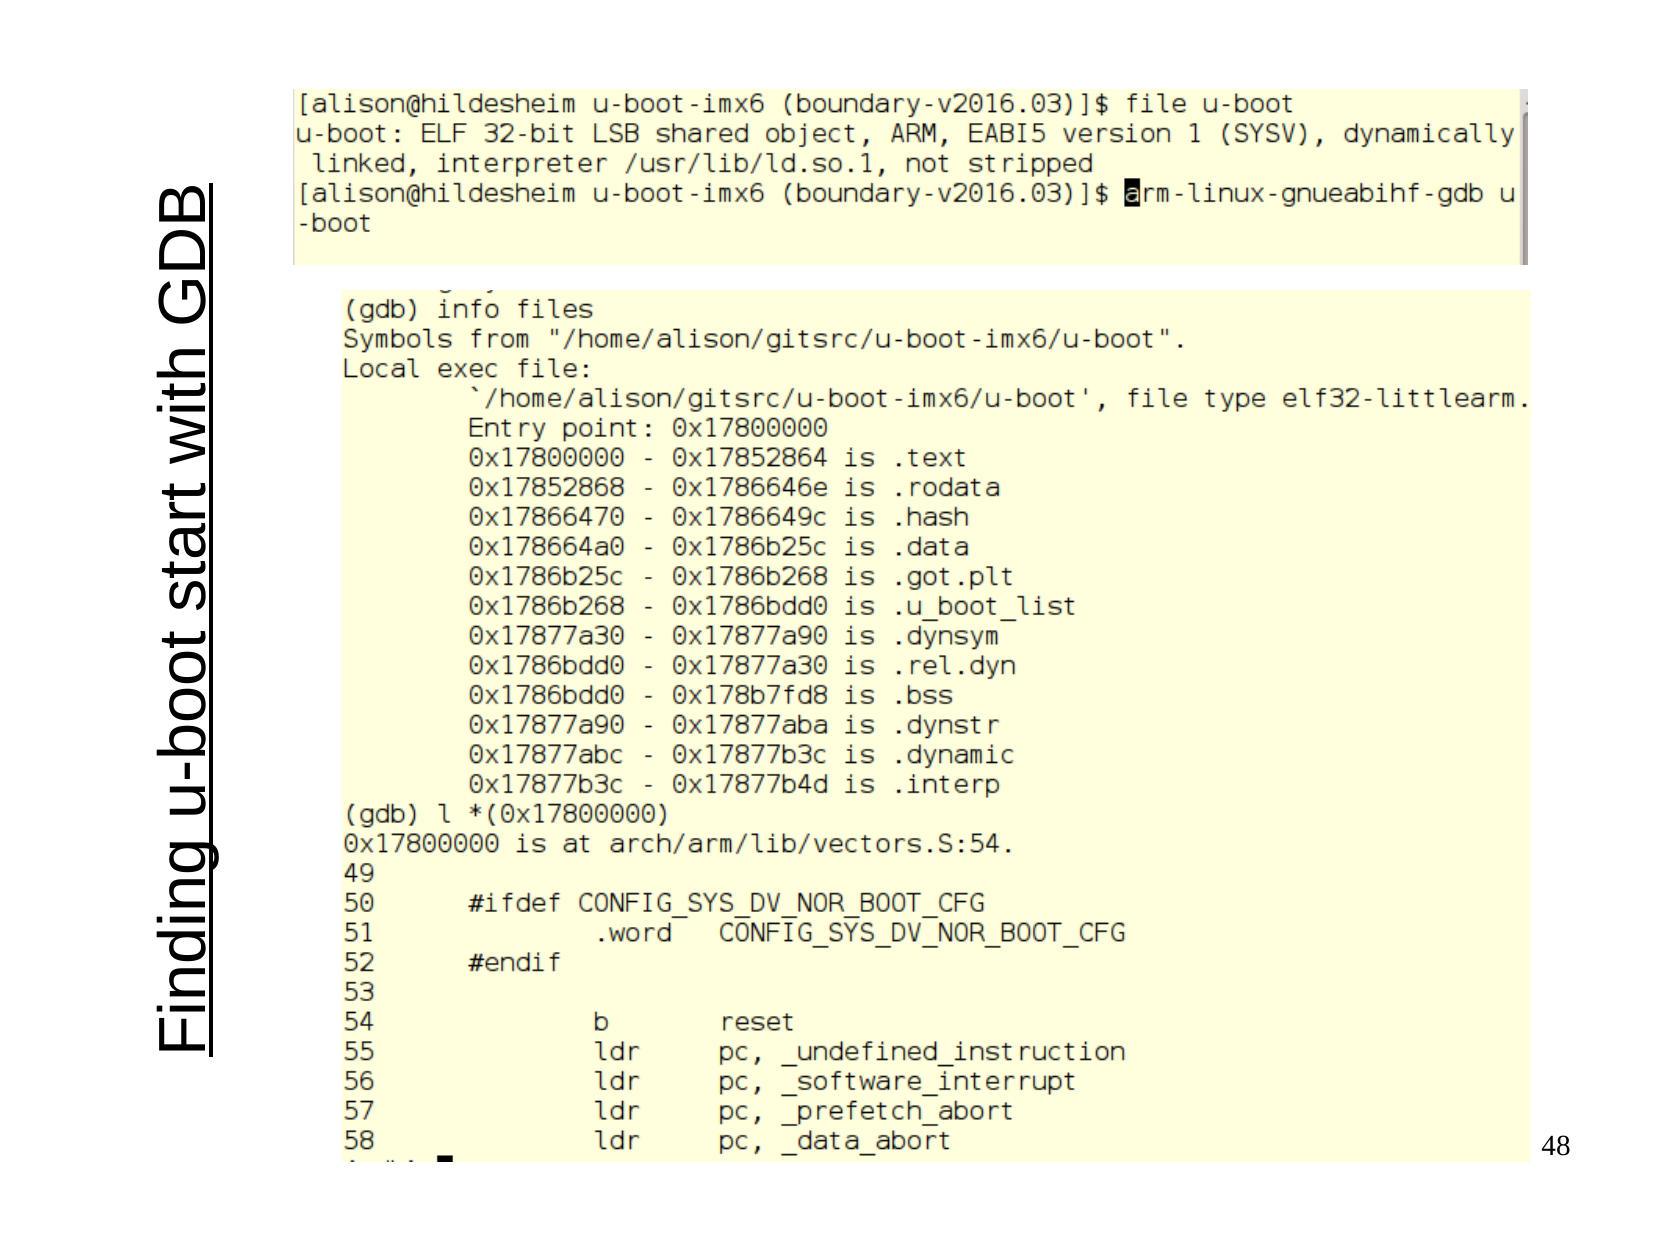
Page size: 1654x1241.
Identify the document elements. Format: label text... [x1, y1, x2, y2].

picture [293, 89, 1528, 265]
picture [342, 290, 1531, 1162]
title Finding u-boot start with GDB [109, 181, 256, 1058]
